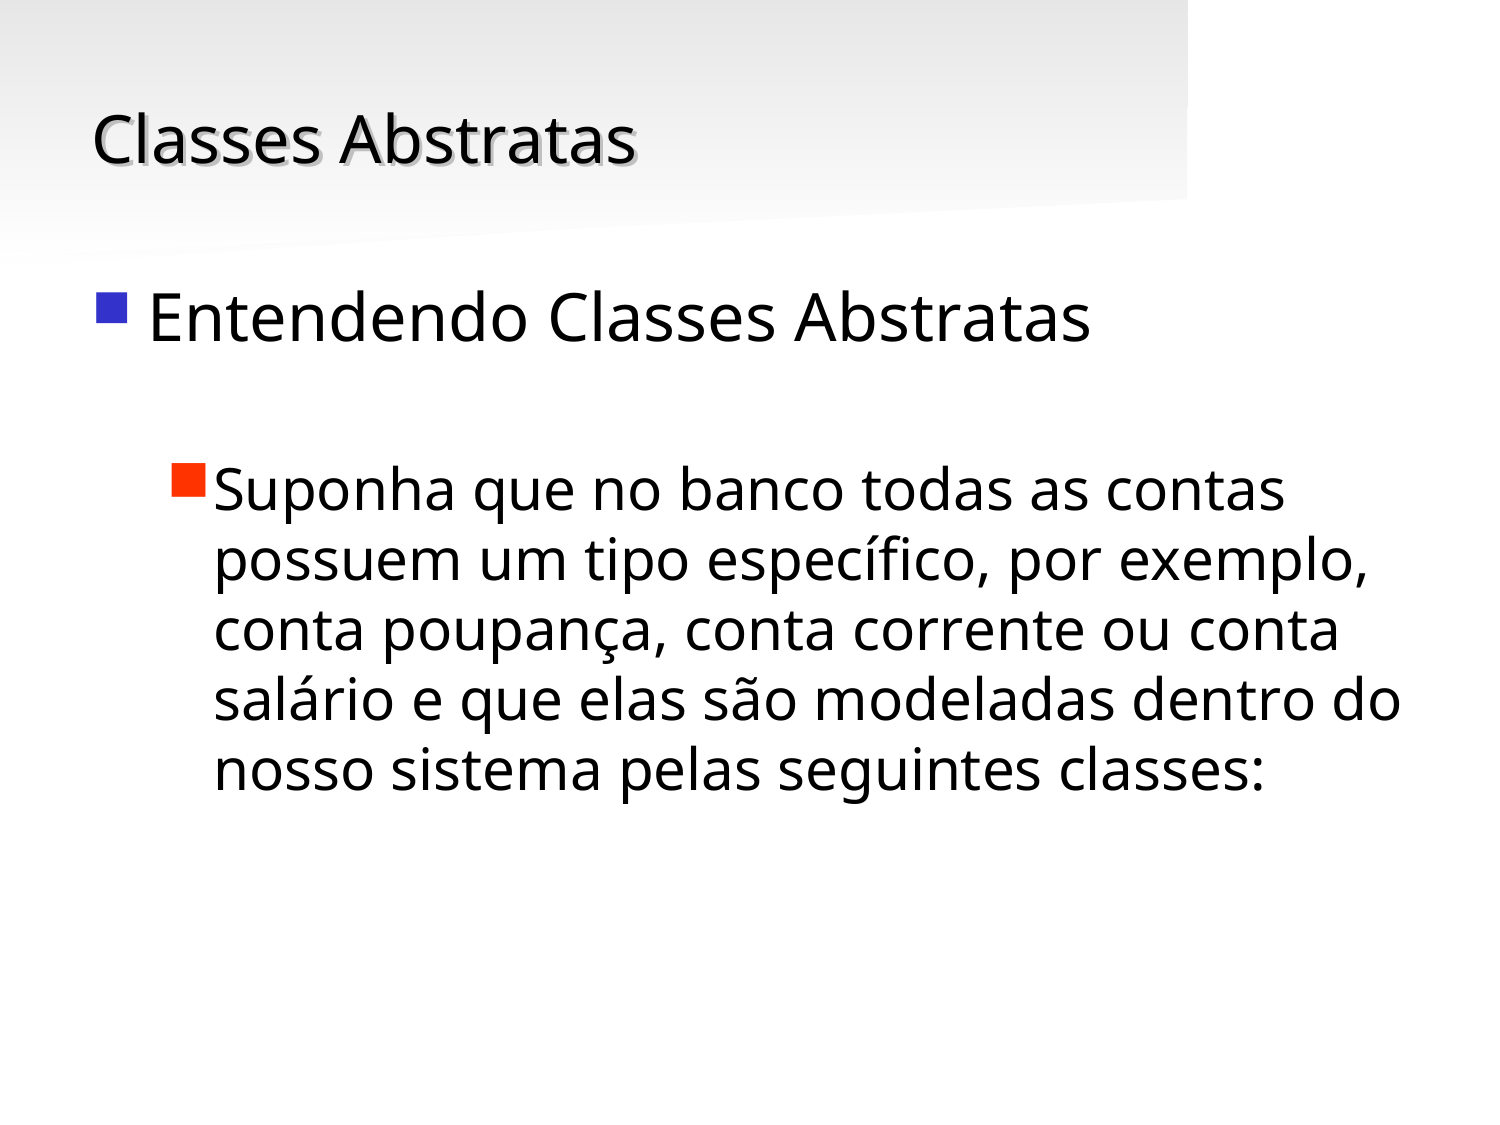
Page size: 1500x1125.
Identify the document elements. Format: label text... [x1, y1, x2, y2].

text_box Classes Abstratas [76, 42, 1427, 231]
text_box Entendendo Classes Abstratas Suponha que no banco todas as contas possuem um tipo específico, por exemplo, conta poupança, conta corrente ou conta salário e que elas são modeladas dentro do nosso sistema pelas seguintes classes: [76, 267, 1427, 880]
